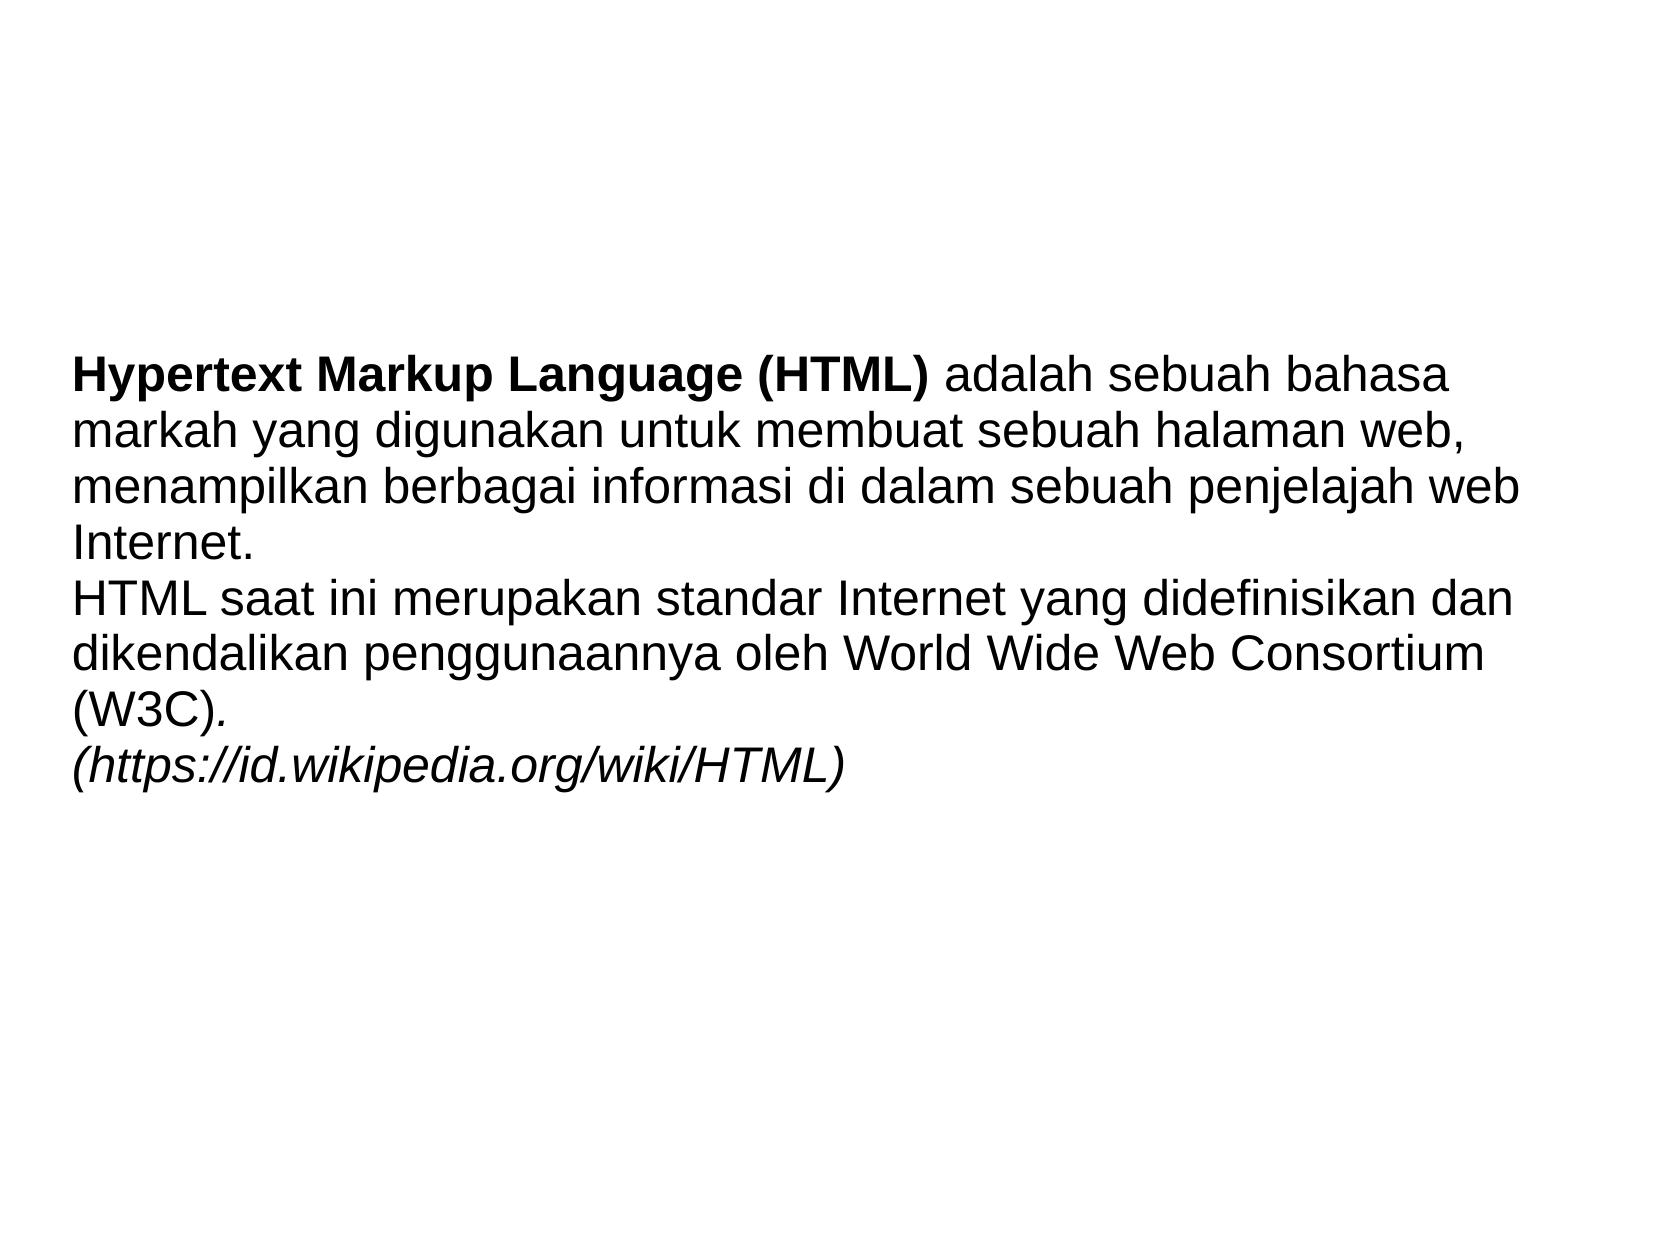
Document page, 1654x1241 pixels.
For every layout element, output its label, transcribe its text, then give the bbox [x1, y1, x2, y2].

text_box Hypertext Markup Language (HTML) adalah sebuah bahasa markah yang digunakan untuk membuat sebuah halaman web, menampilkan berbagai informasi di dalam sebuah penjelajah web Internet. HTML saat ini merupakan standar Internet yang didefinisikan dan dikendalikan penggunaannya oleh World Wide Web Consortium (W3C). (https://id.wikipedia.org/wiki/HTML) [71, 210, 1561, 930]
